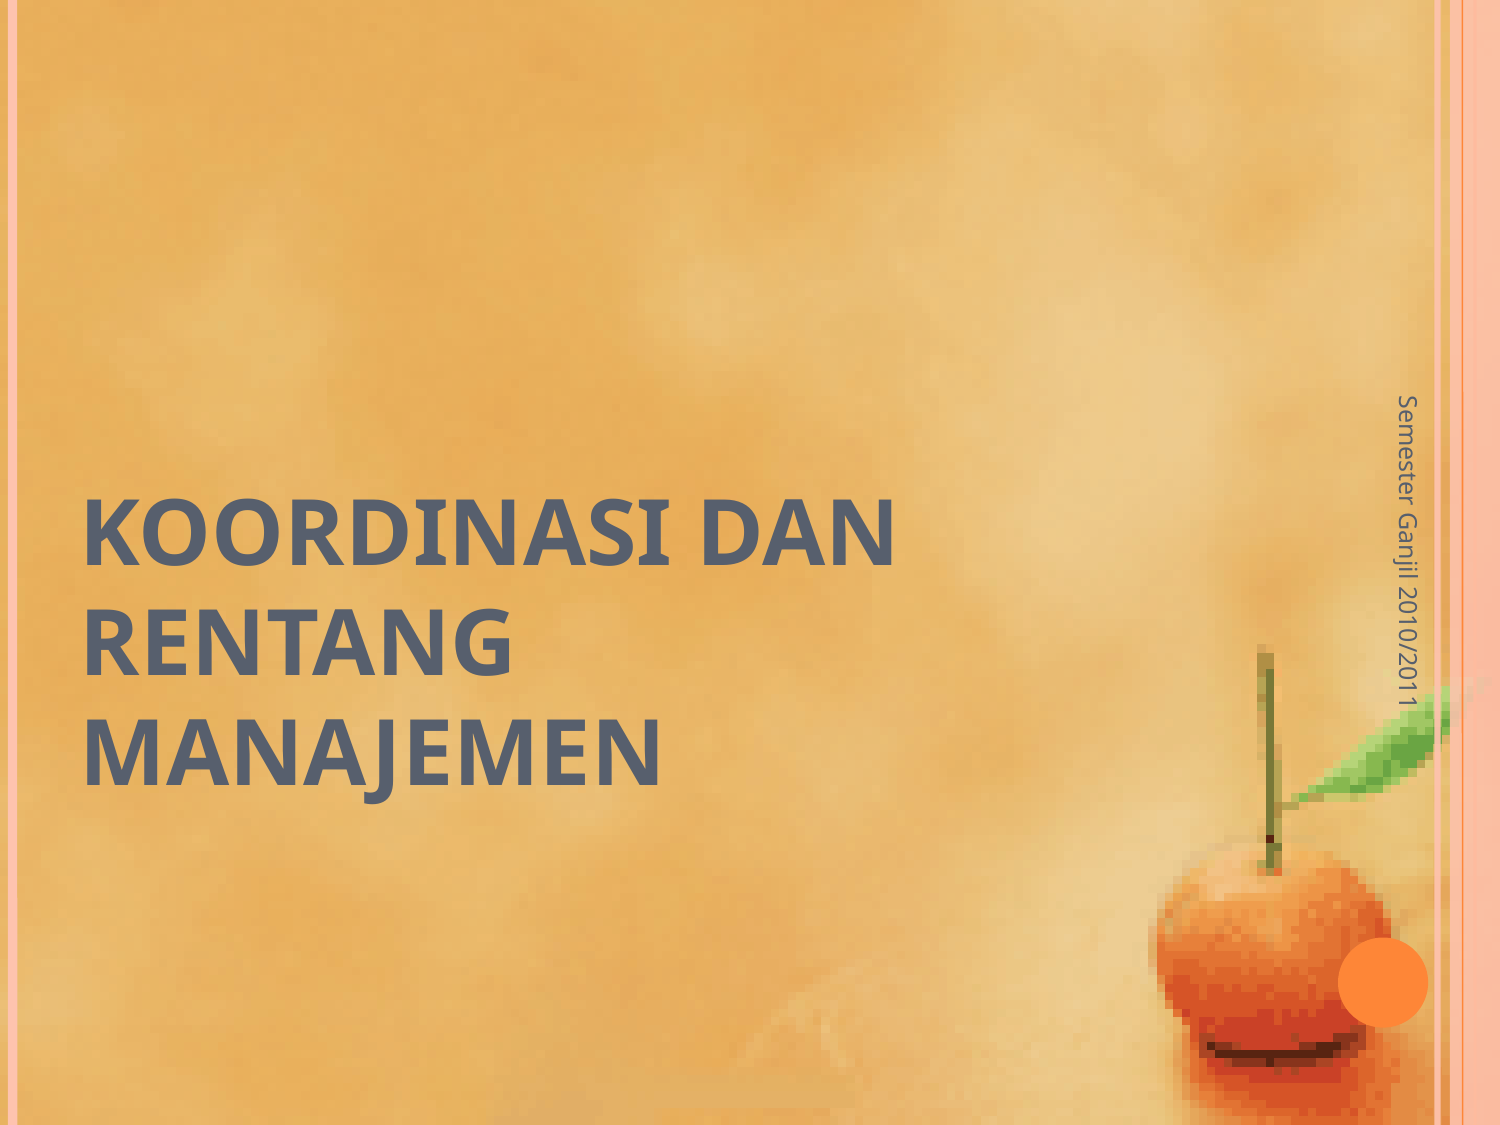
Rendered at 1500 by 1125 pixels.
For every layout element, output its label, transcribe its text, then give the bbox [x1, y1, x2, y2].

title Koordinasi dan Rentang Manajemen [64, 456, 999, 812]
text_box Semester Ganjil 2010/2011 [1379, 380, 1440, 906]
